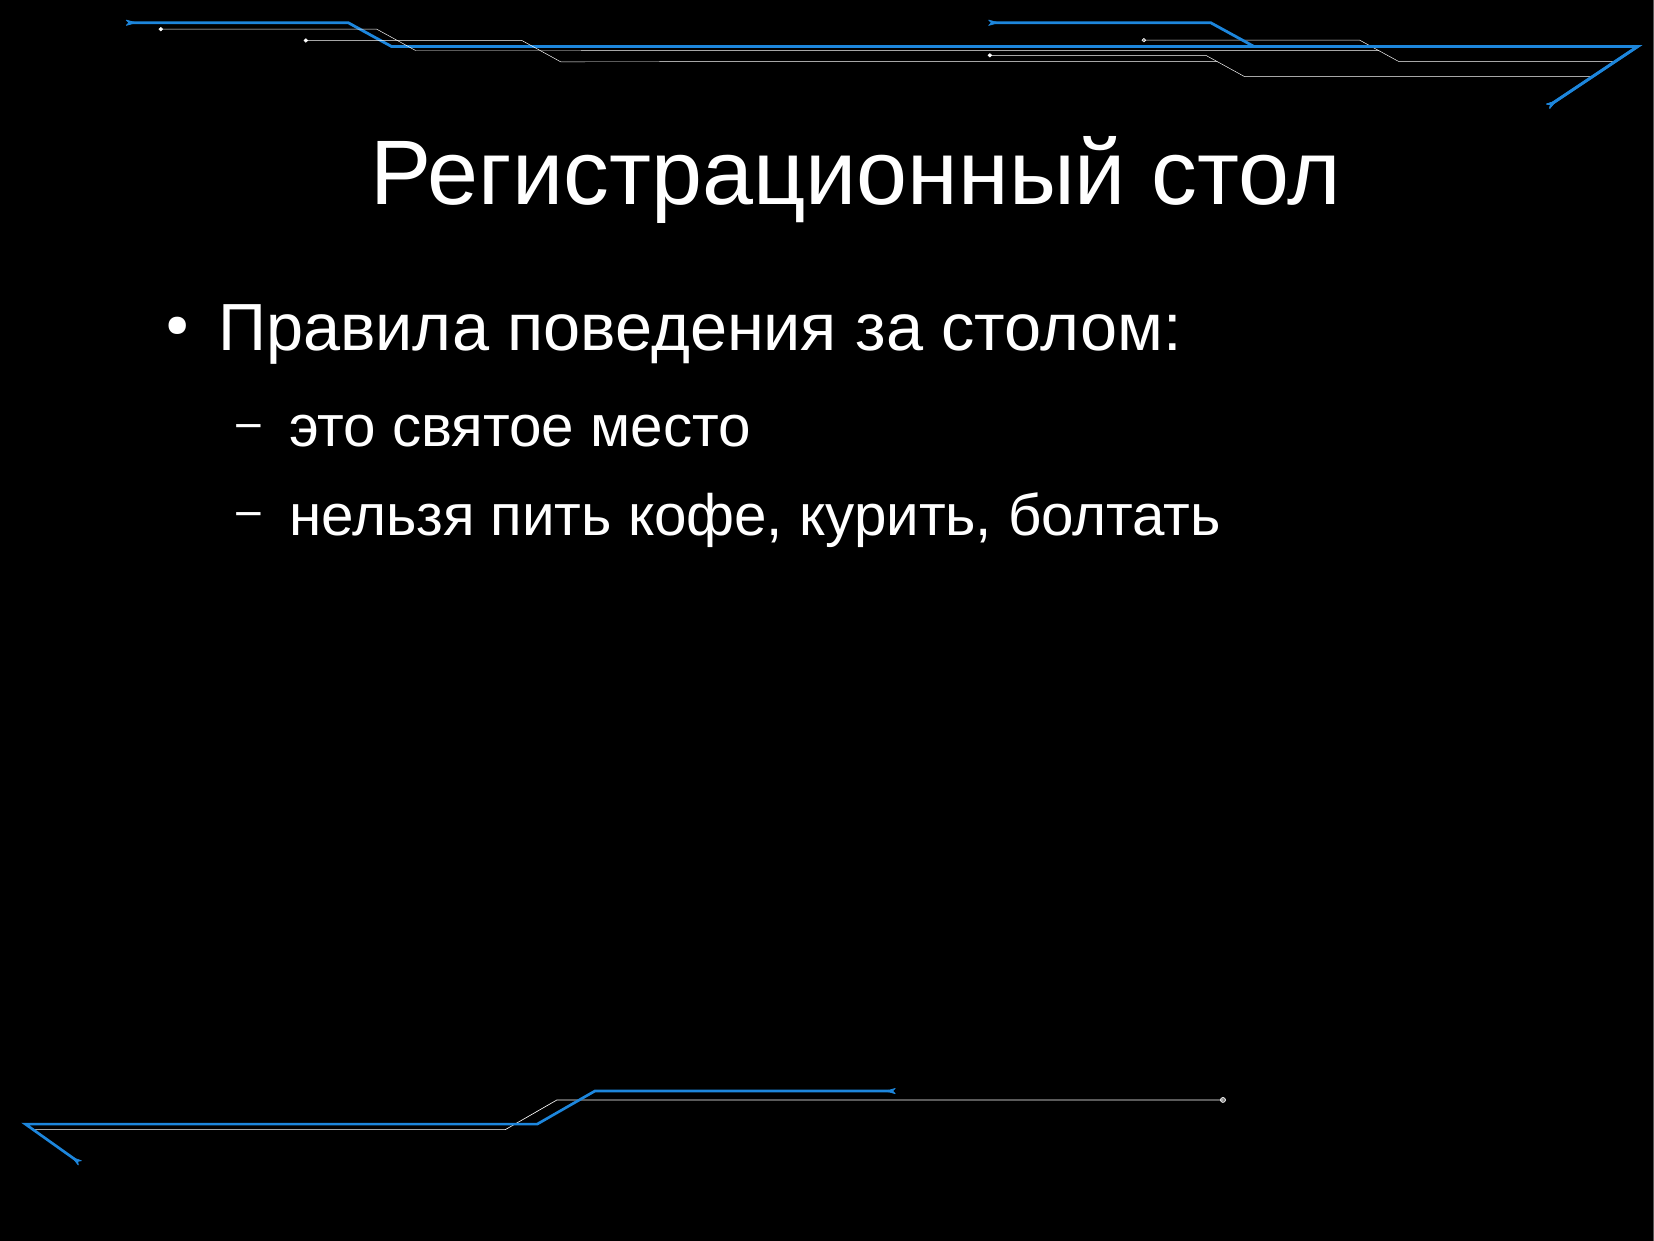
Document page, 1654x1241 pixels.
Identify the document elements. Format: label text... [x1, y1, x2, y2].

list Правила поведения за столом: это святое место нельзя пить кофе, курить, болтать [147, 289, 1565, 1010]
title Регистрационный стол [147, 84, 1565, 262]
